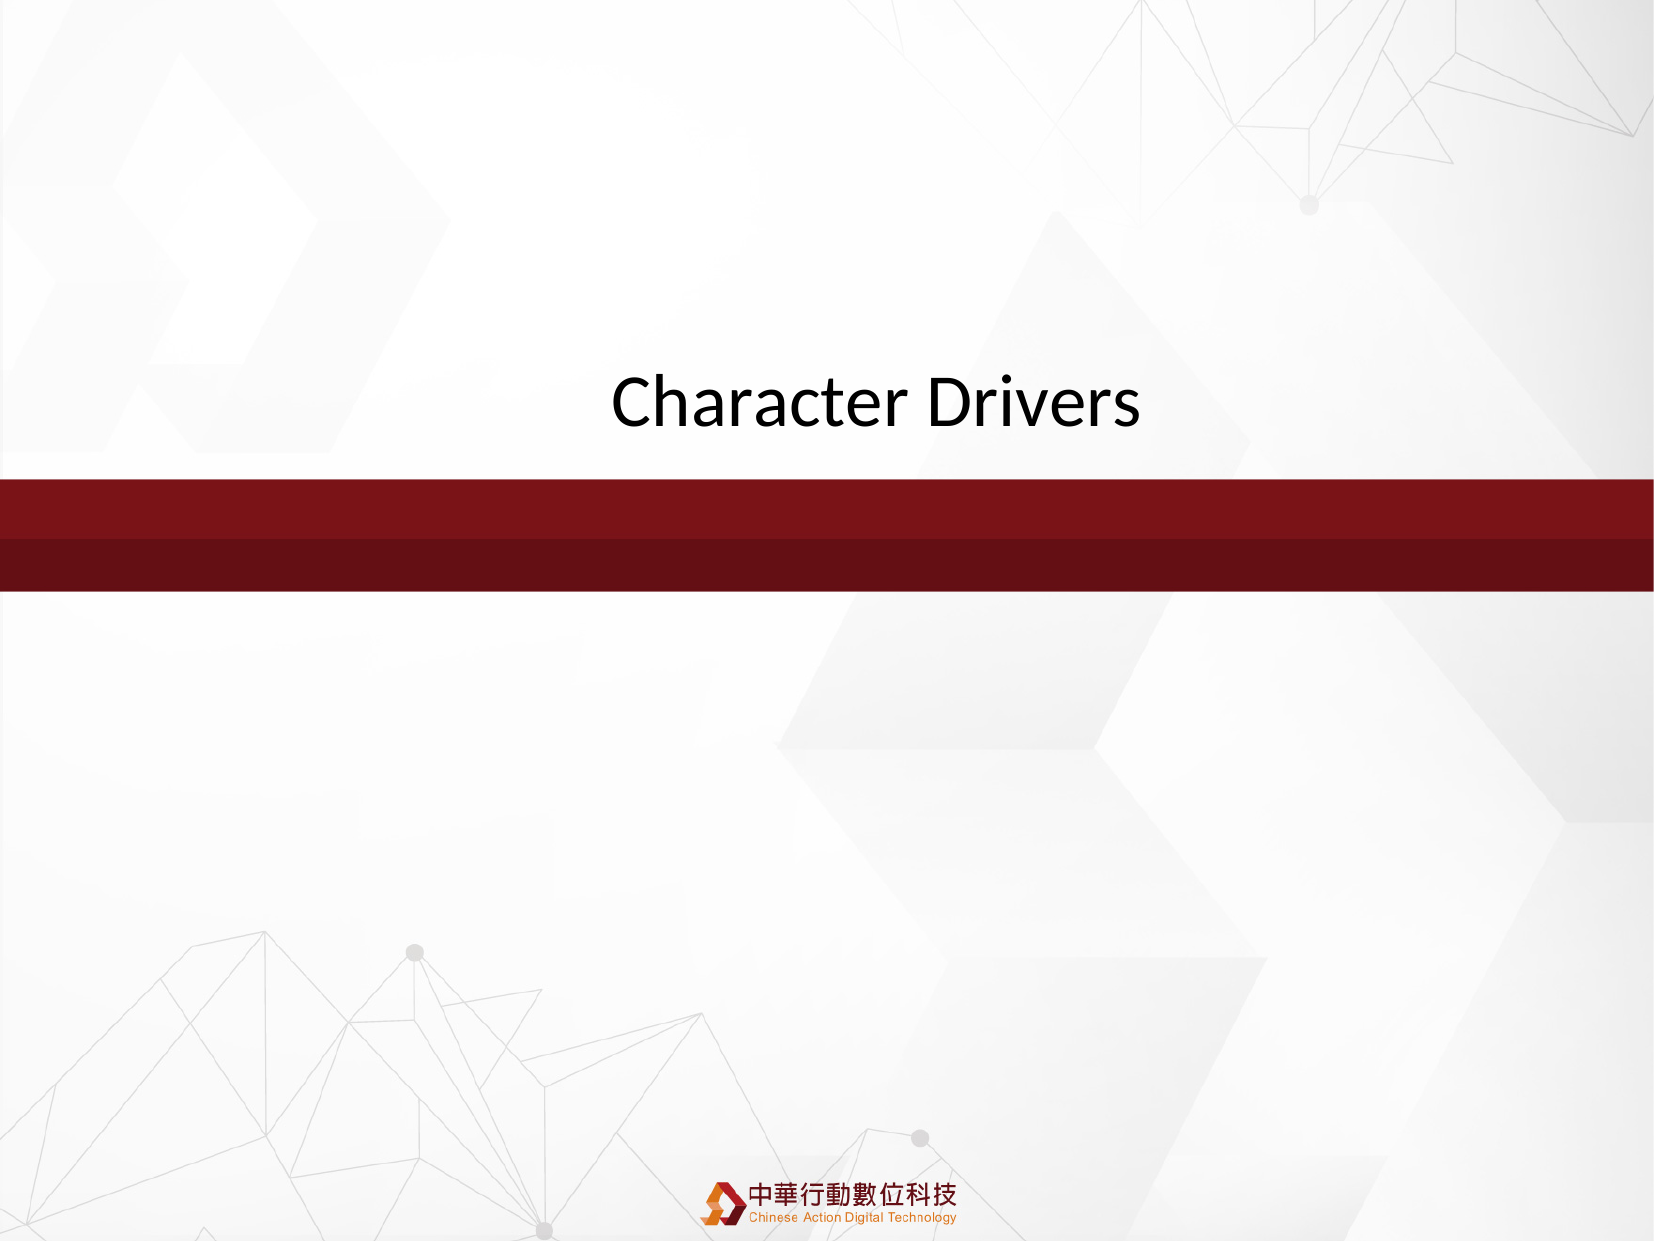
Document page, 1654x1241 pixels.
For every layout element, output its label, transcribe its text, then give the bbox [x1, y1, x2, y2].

picture [0, 0, 1654, 1241]
title Character Drivers [141, 303, 1630, 511]
